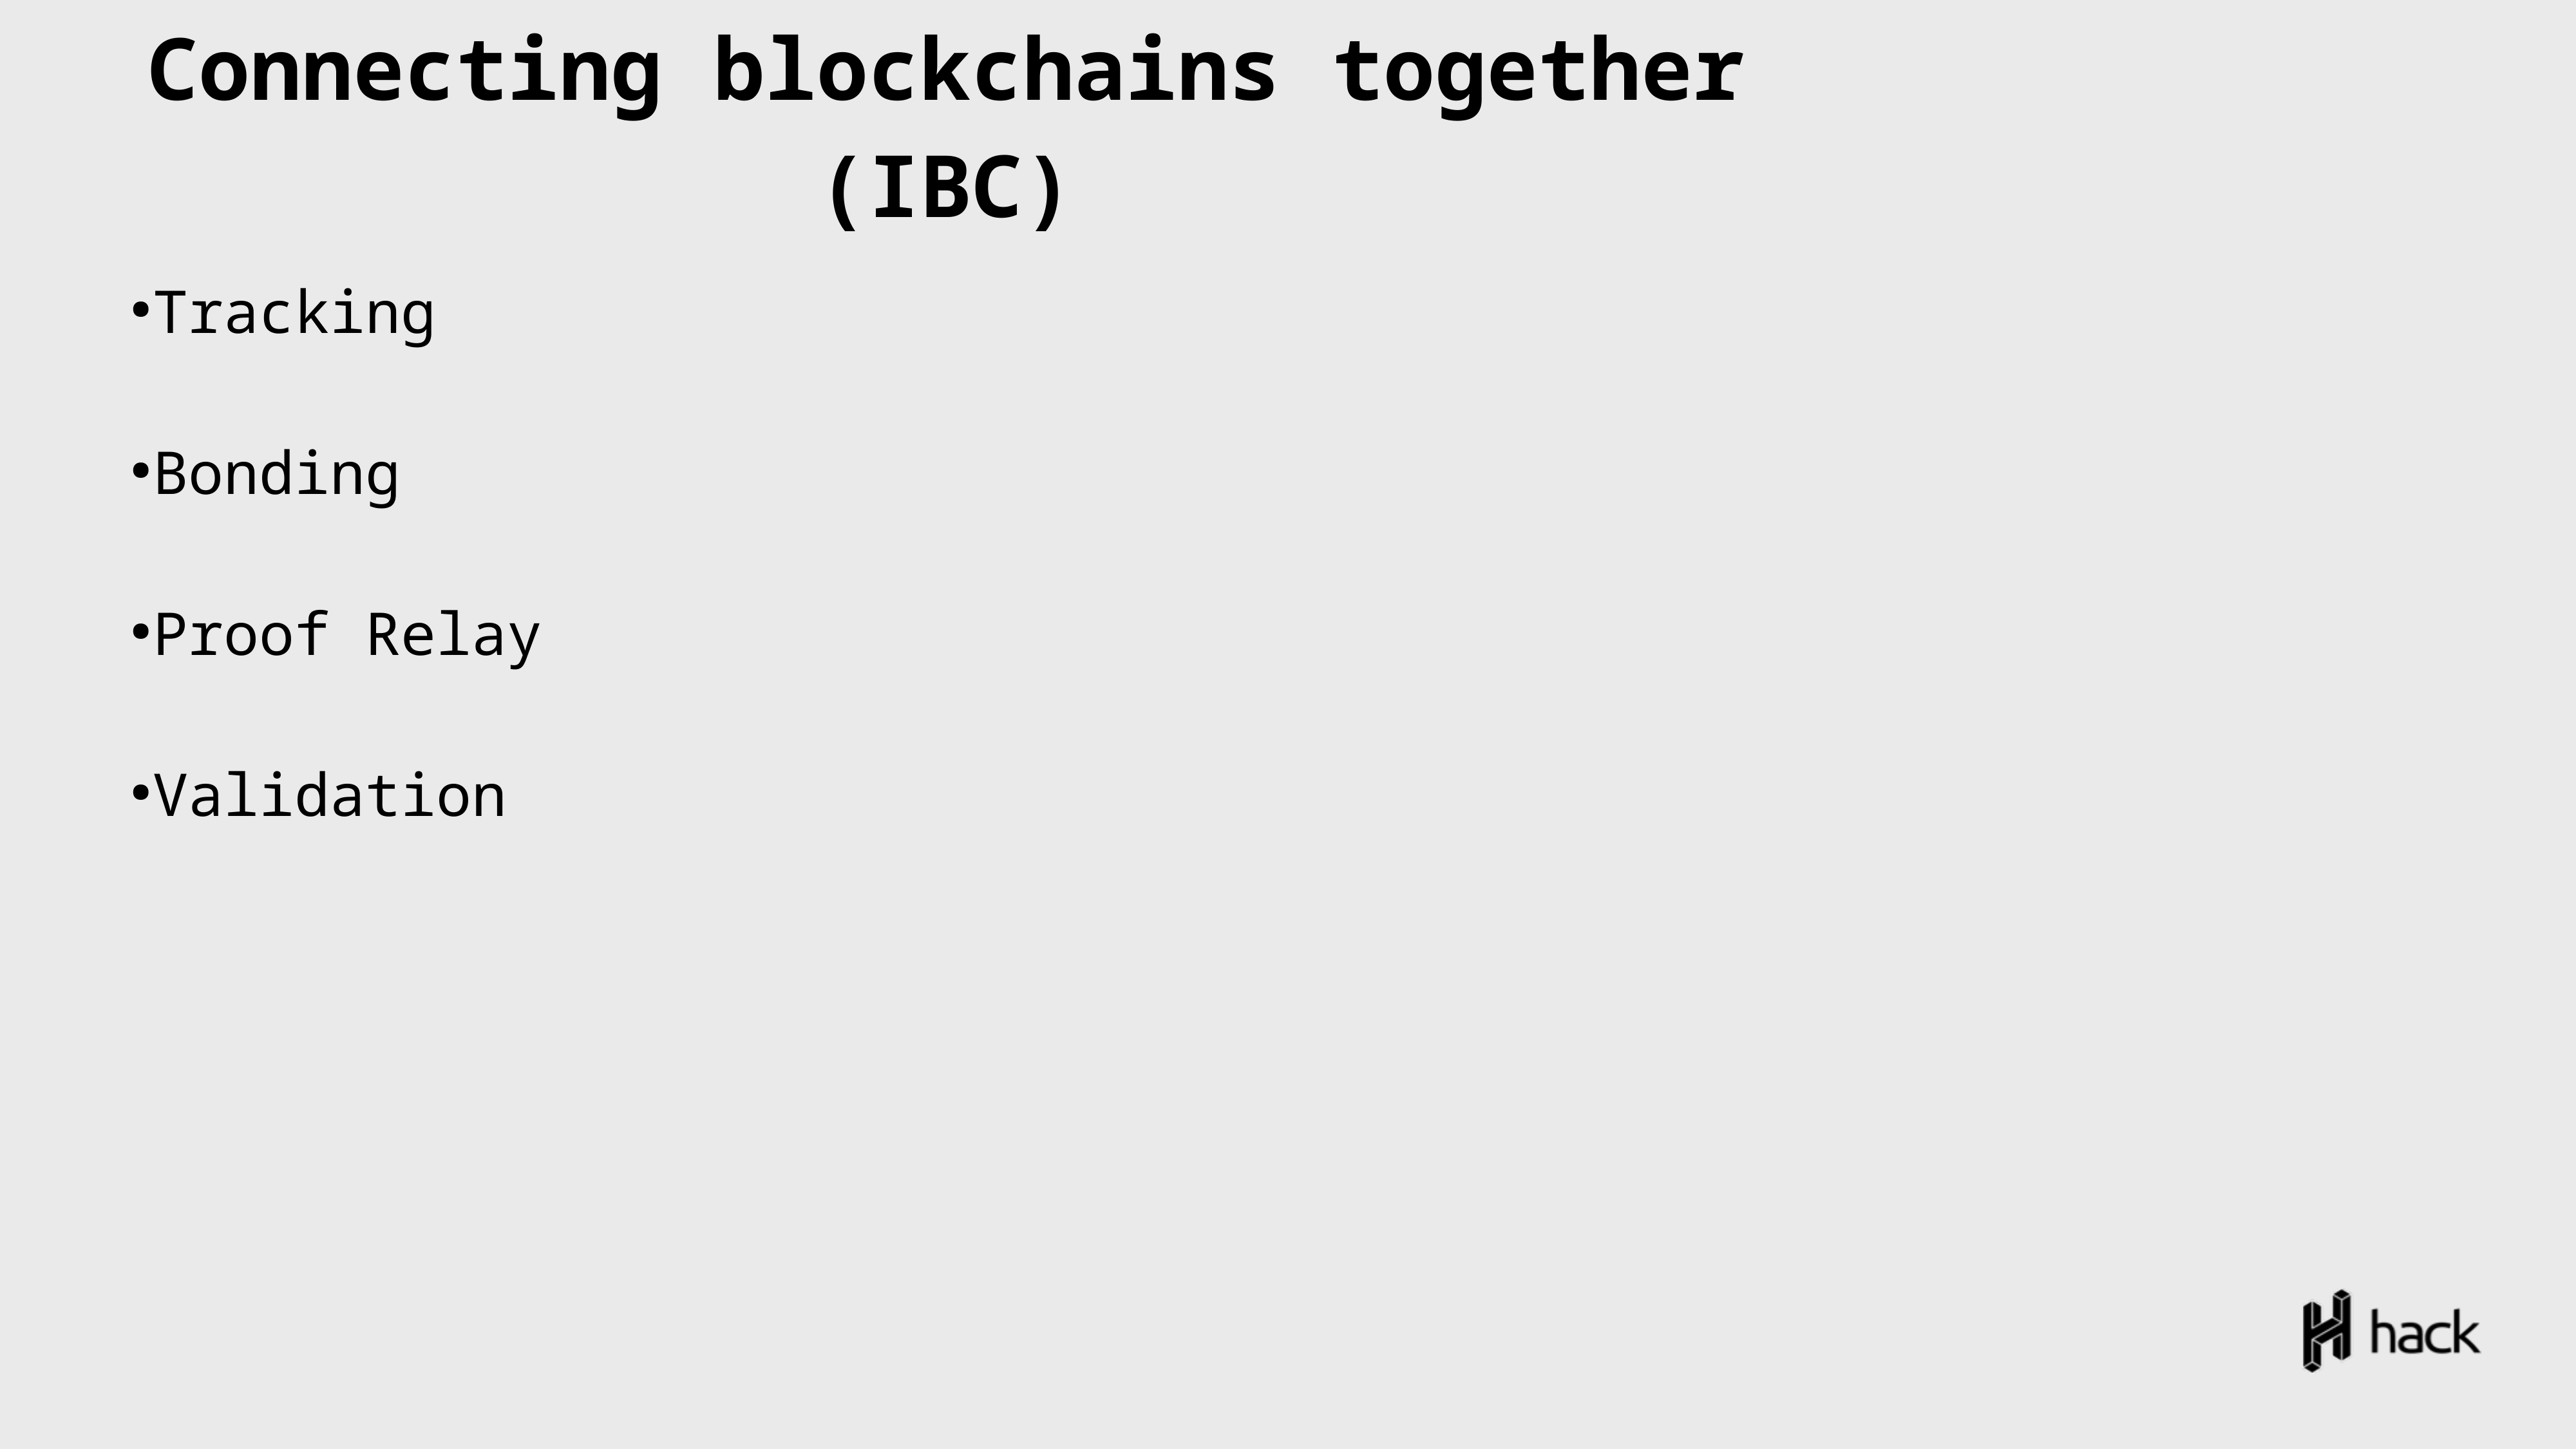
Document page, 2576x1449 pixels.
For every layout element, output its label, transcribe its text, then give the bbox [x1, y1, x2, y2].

title Connecting blockchains together (IBC) [128, 39, 1763, 212]
picture [2302, 1288, 2481, 1374]
text_box Tracking Bonding Proof Relay Validation [120, 265, 1643, 972]
